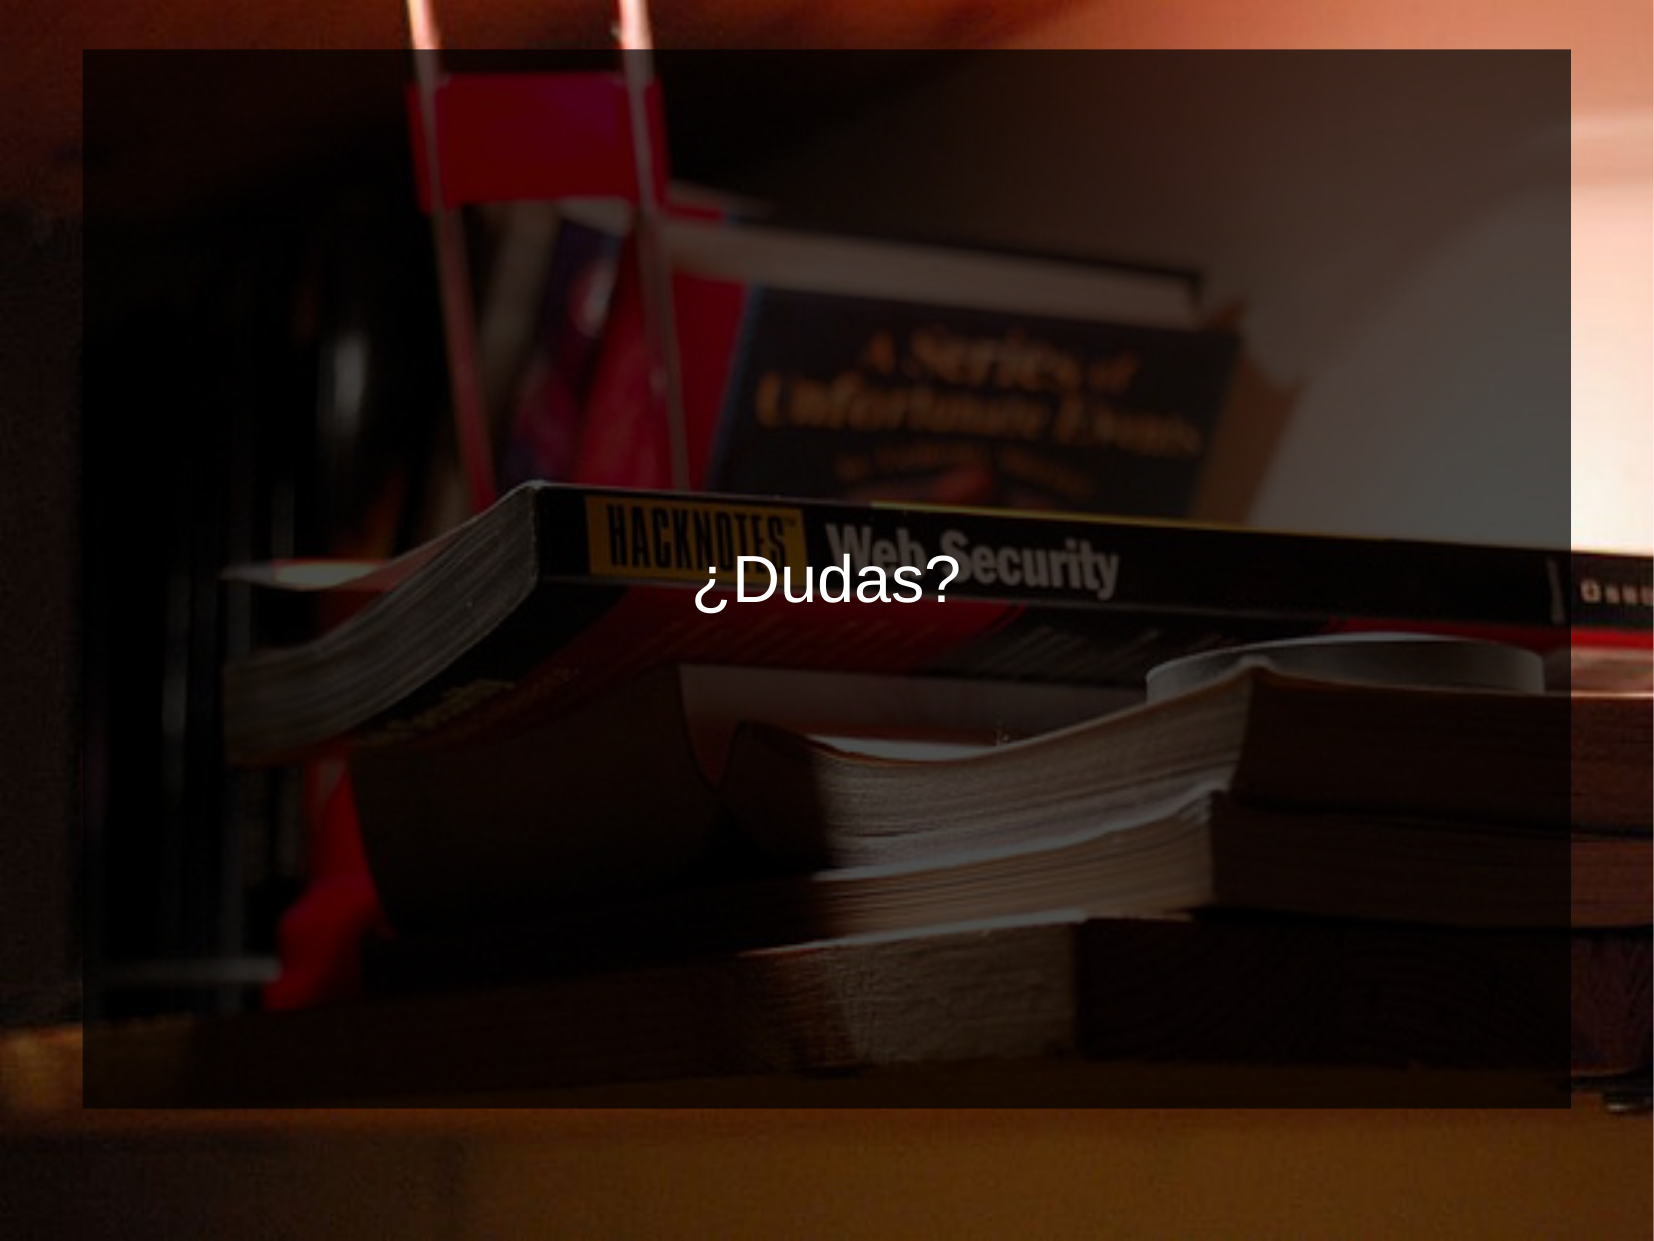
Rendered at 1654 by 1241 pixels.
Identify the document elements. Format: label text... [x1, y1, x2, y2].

picture [0, 0, 1654, 1241]
subtitle ¿Dudas? [82, 49, 1571, 1109]
